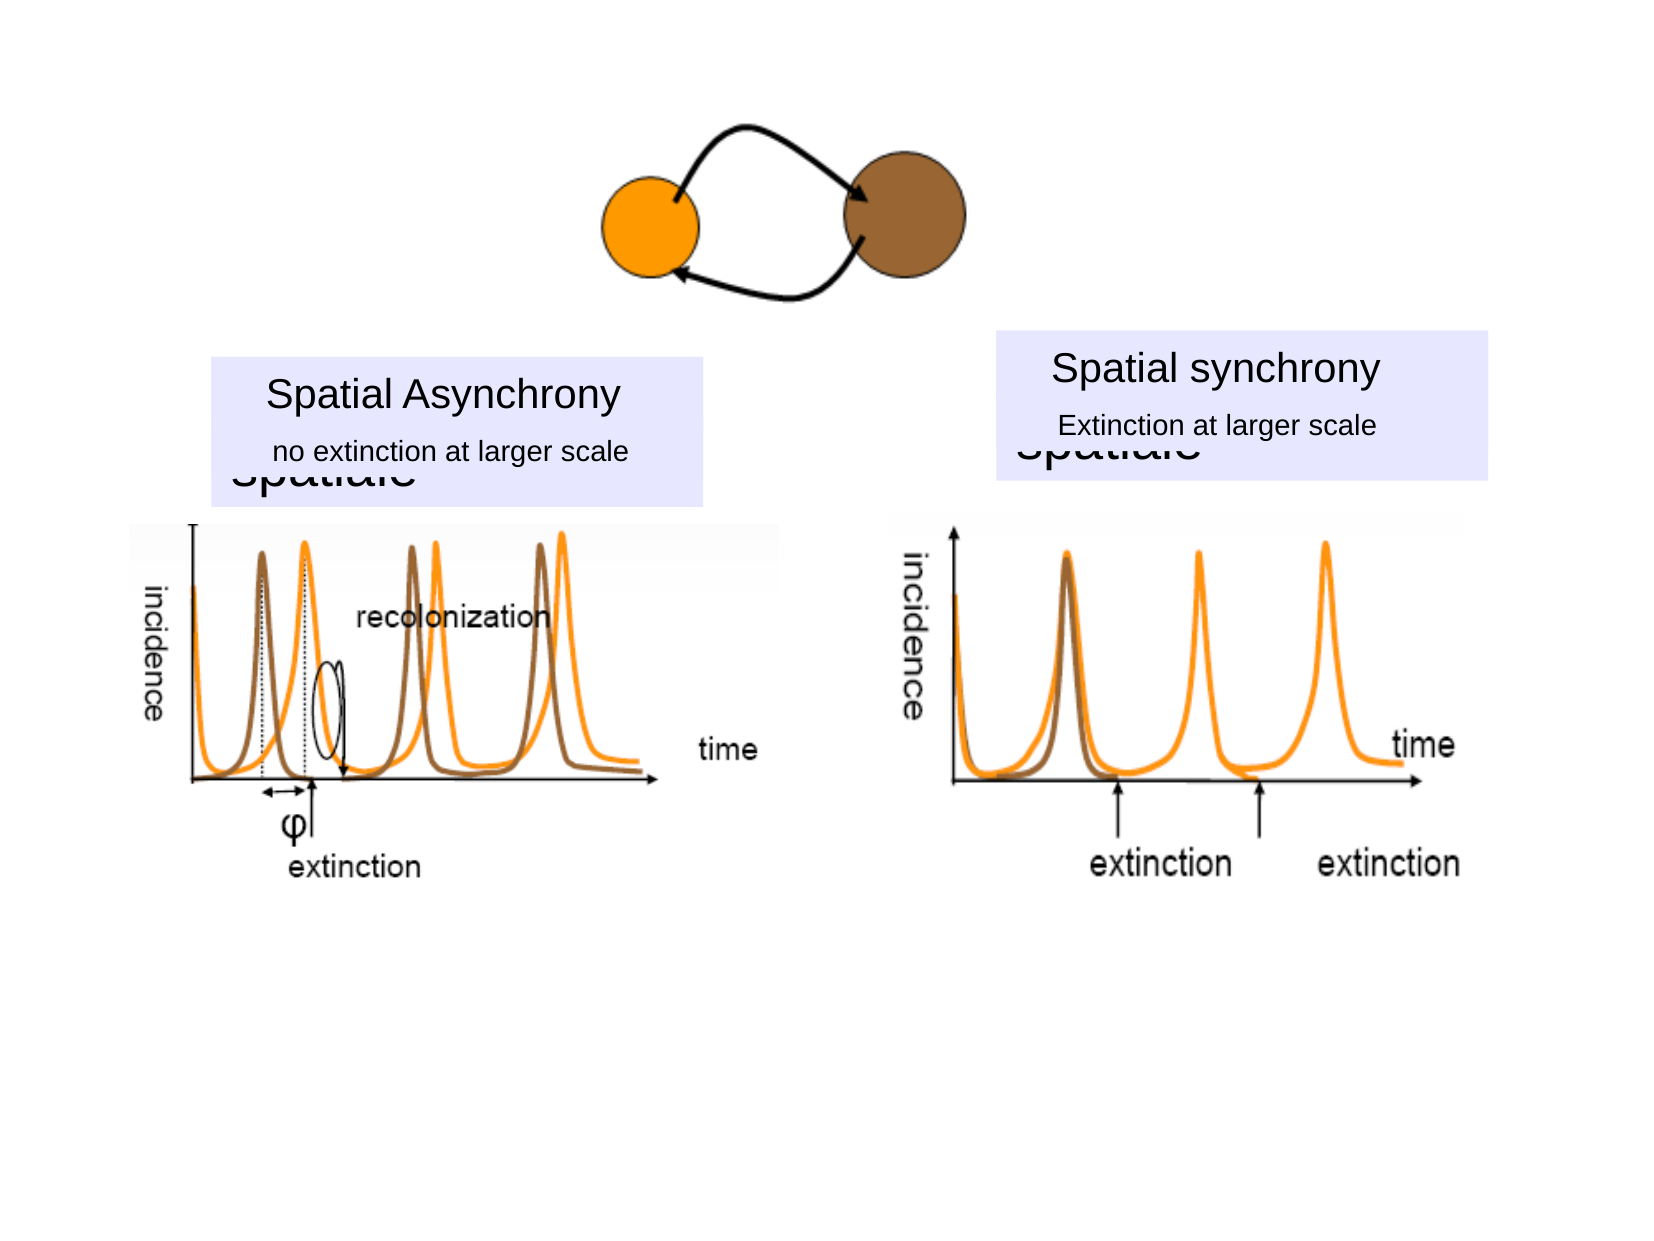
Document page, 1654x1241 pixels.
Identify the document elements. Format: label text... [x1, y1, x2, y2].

picture [129, 524, 779, 898]
picture [889, 512, 1465, 887]
text_box Spatial synchrony [996, 330, 1489, 395]
picture [541, 91, 993, 331]
text_box no extinction at larger scale [211, 422, 704, 478]
text_box Spatial Asynchrony [211, 356, 704, 422]
text_box Asynchronie spatiale [996, 452, 1489, 481]
text_box Asynchronie spatiale [211, 478, 704, 507]
text_box Extinction at larger scale [996, 395, 1489, 452]
